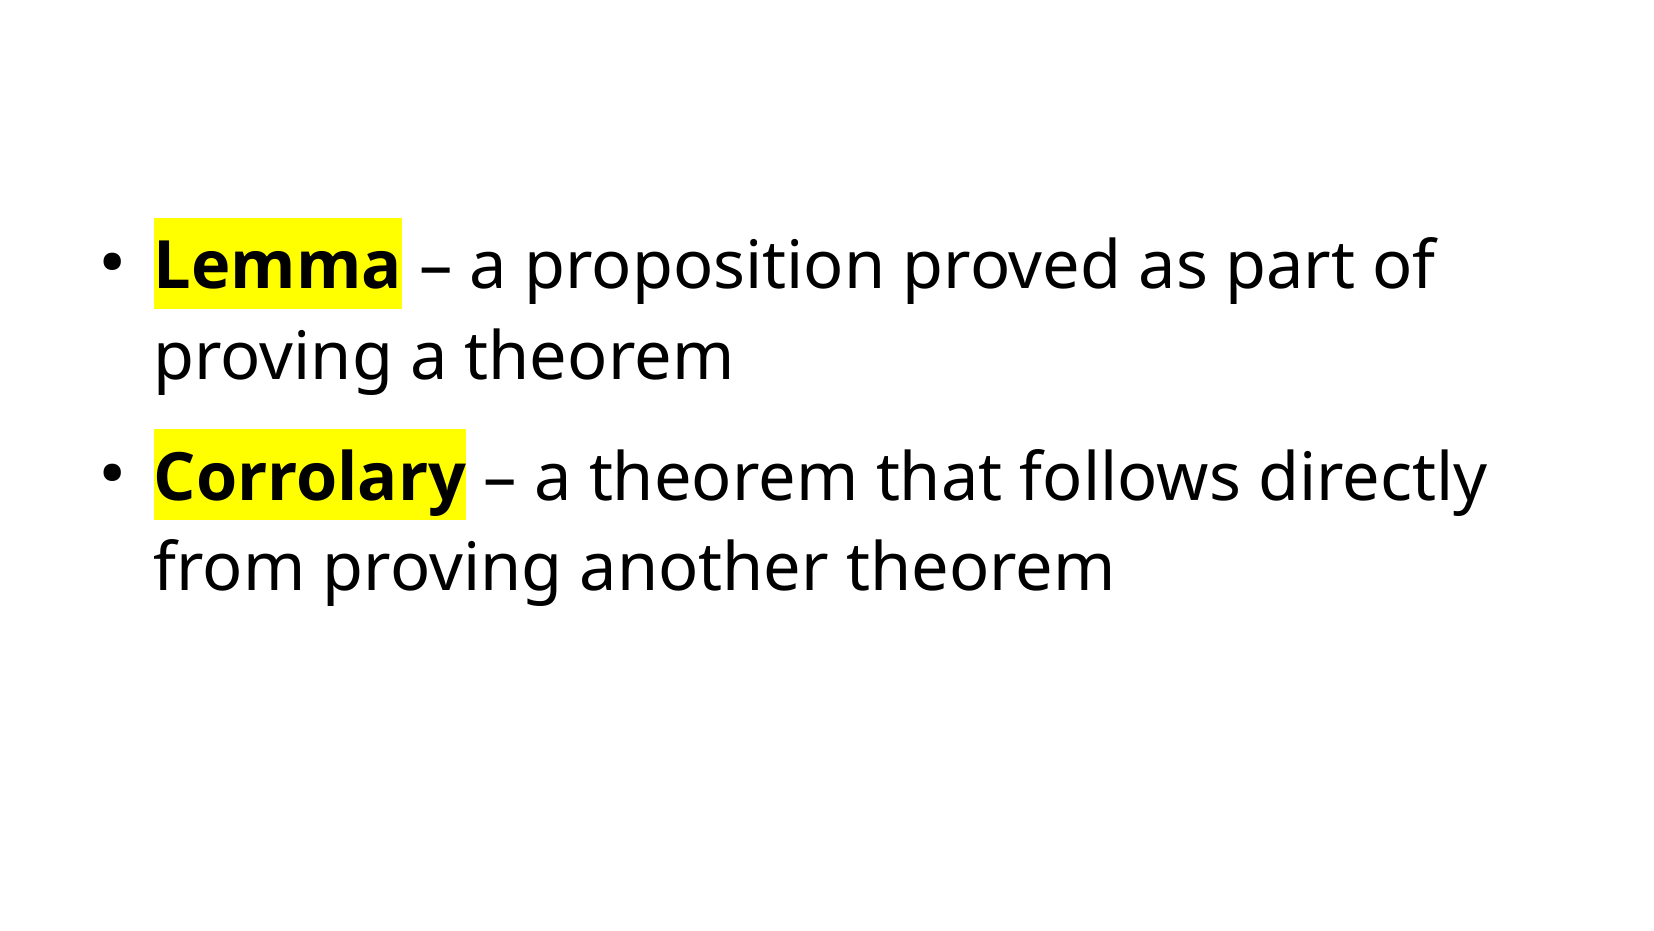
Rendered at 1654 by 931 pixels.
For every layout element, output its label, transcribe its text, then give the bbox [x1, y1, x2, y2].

list Lemma – a proposition proved as part of proving a theorem Corrolary – a theorem that follows directly from proving another theorem [82, 217, 1571, 758]
